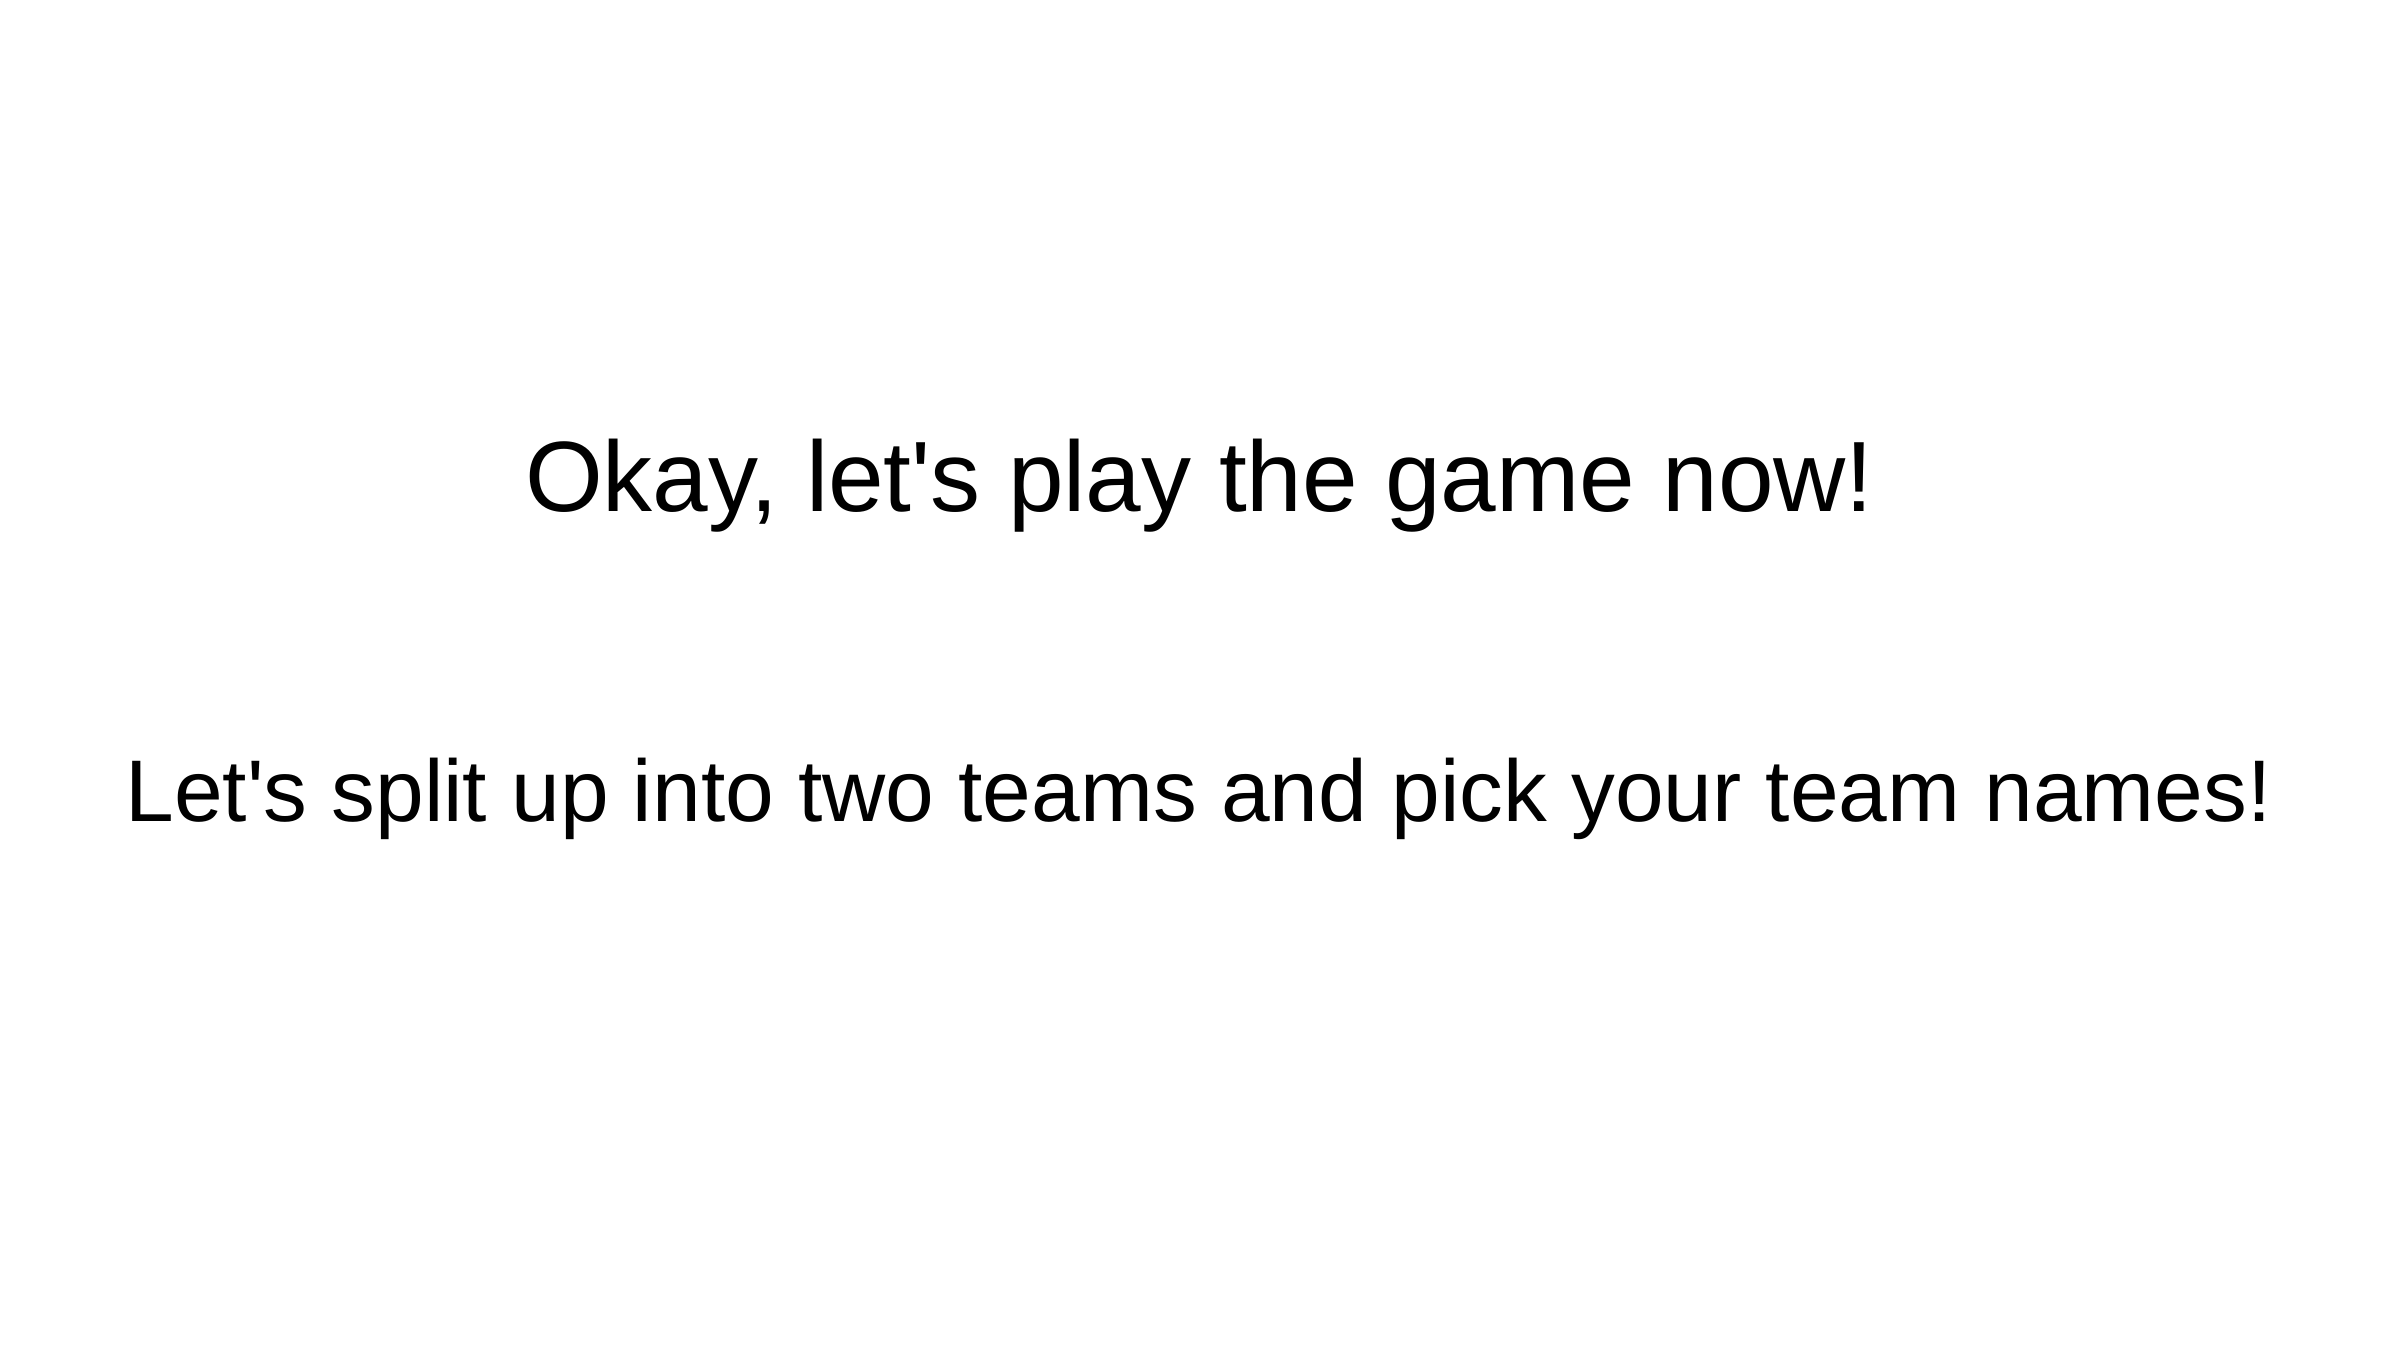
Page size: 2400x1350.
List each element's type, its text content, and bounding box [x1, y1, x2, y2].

subtitle Okay, let's play the game now! Let's split up into two teams and pick your team names! [120, 53, 2280, 1207]
